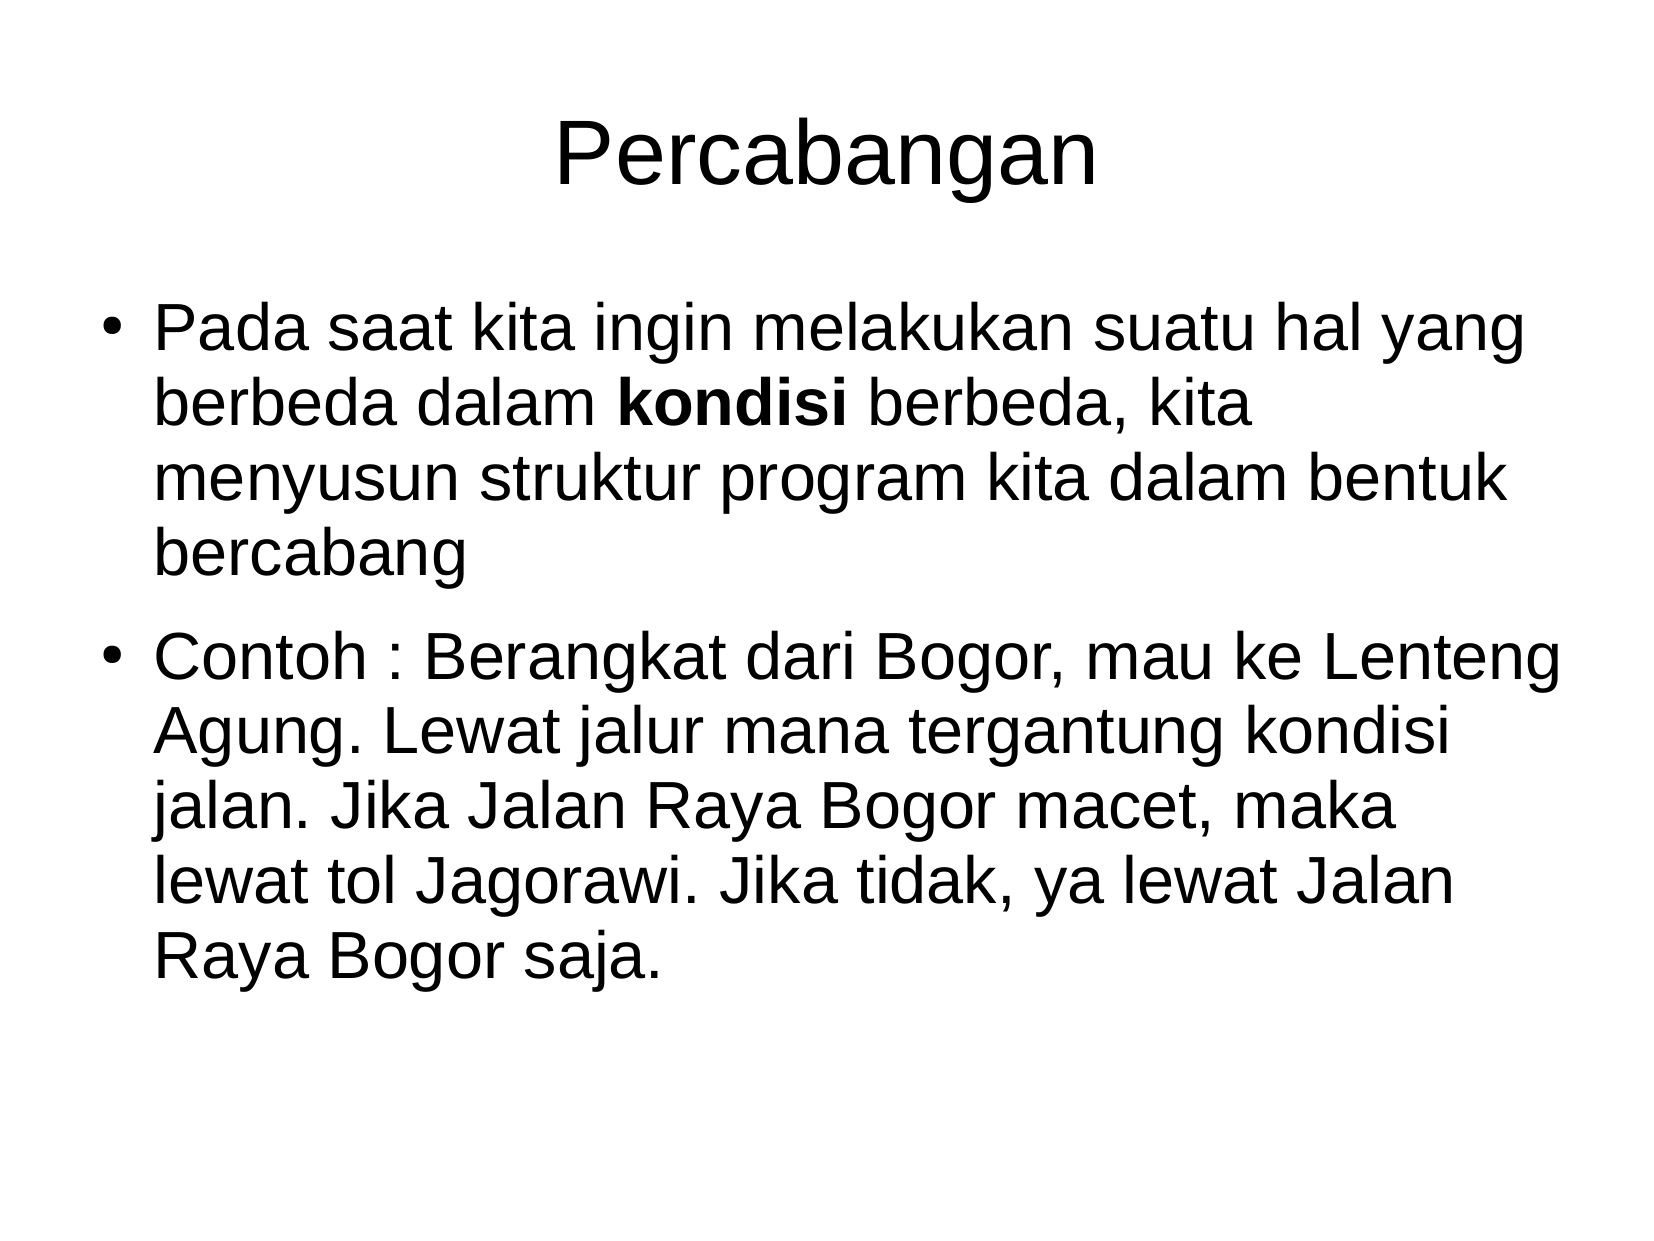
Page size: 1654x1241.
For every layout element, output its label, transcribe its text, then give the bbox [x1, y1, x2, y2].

list Pada saat kita ingin melakukan suatu hal yang berbeda dalam kondisi berbeda, kita menyusun struktur program kita dalam bentuk bercabang Contoh : Berangkat dari Bogor, mau ke Lenteng Agung. Lewat jalur mana tergantung kondisi jalan. Jika Jalan Raya Bogor macet, maka lewat tol Jagorawi. Jika tidak, ya lewat Jalan Raya Bogor saja. [82, 290, 1571, 1010]
title Percabangan [82, 49, 1571, 257]
